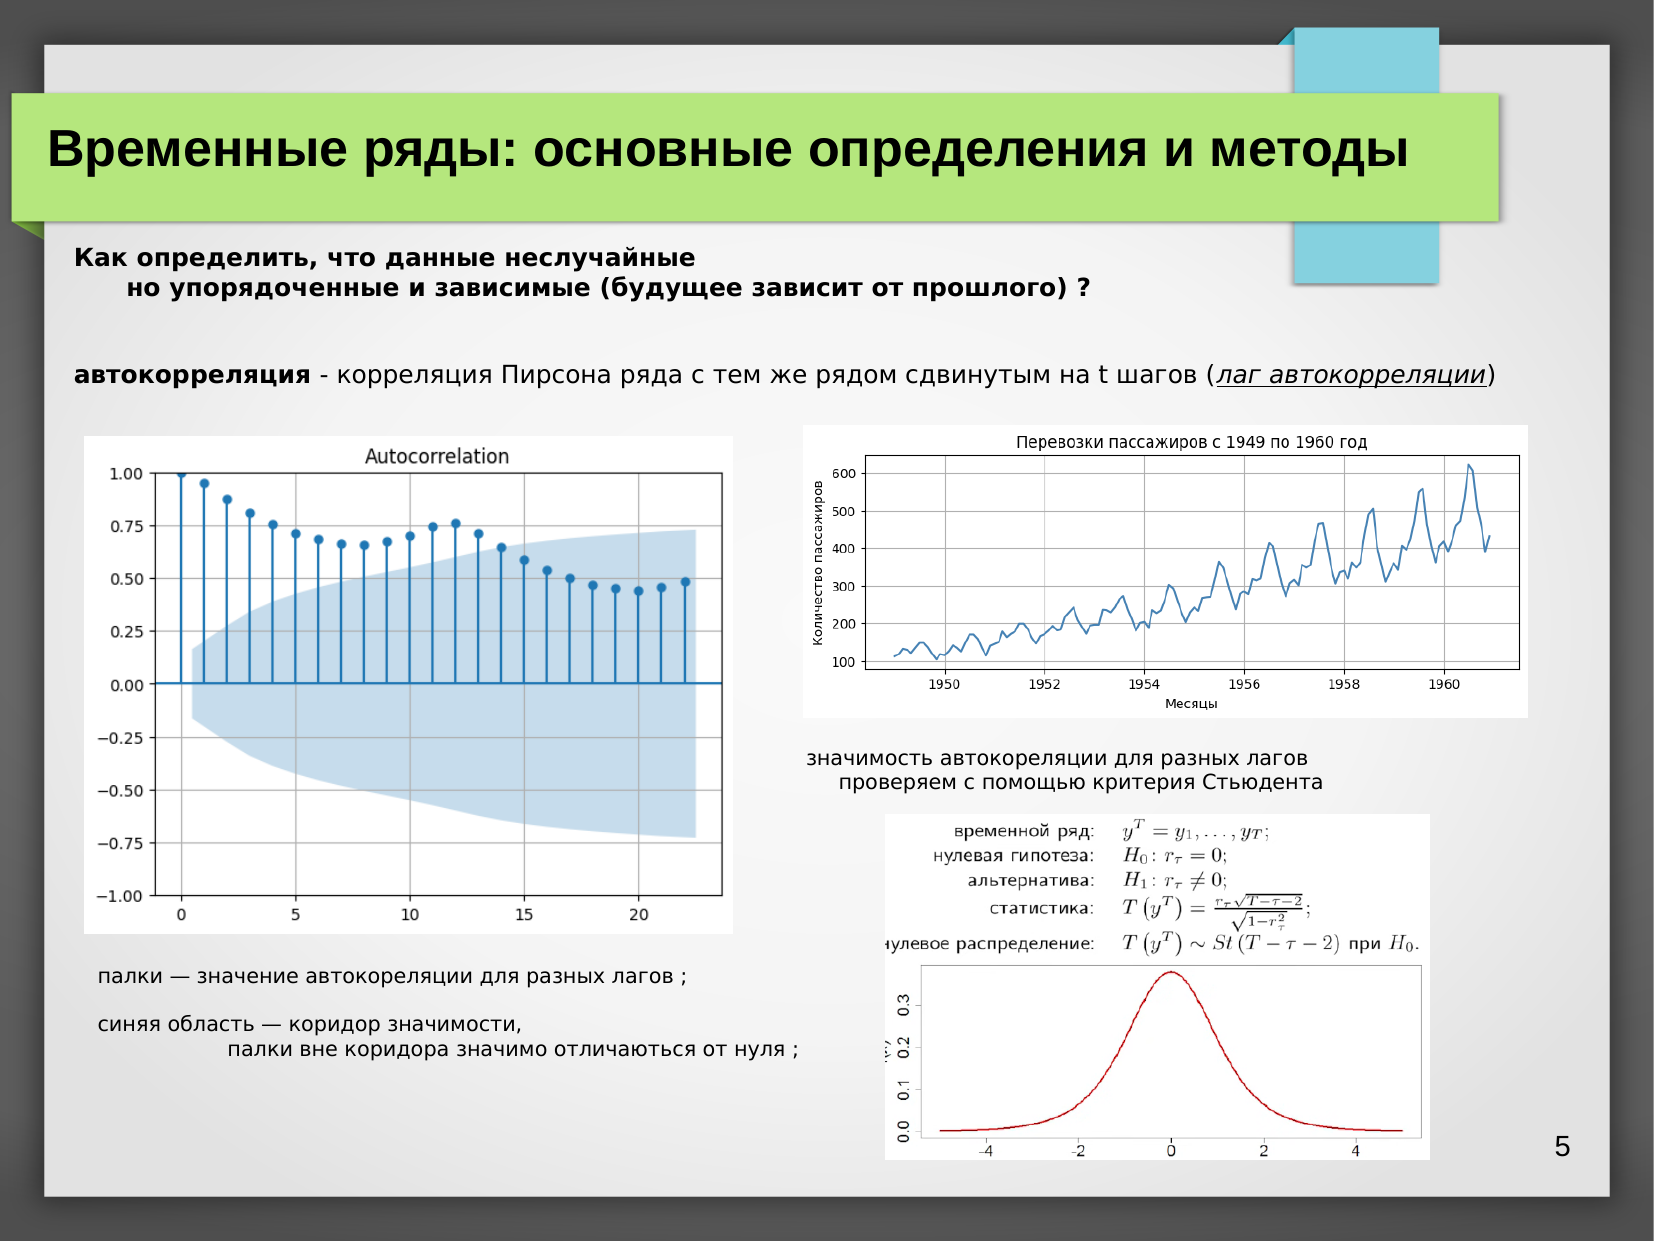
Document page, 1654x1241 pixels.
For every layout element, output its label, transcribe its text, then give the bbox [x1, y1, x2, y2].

title Временные ряды: основные определения и методы [47, 96, 1430, 201]
text_box палки — значение автокореляции для разных лагов ; синяя область — коридор значимости, палки вне коридора значимо отличаються от нуля ; [82, 956, 827, 1069]
text_box значимость автокореляции для разных лагов проверяем с помощью критерия Стьюдента [791, 739, 1501, 804]
picture [0, 0, 1654, 1241]
text_box Как определить, что данные неслучайные но упорядоченные и зависимые (будущее зависит от прошлого) ? автокорреляция - корреляция Пирсона ряда с тем же рядом сдвинутым на t шагов (лаг автокорреляции) [59, 236, 1571, 398]
